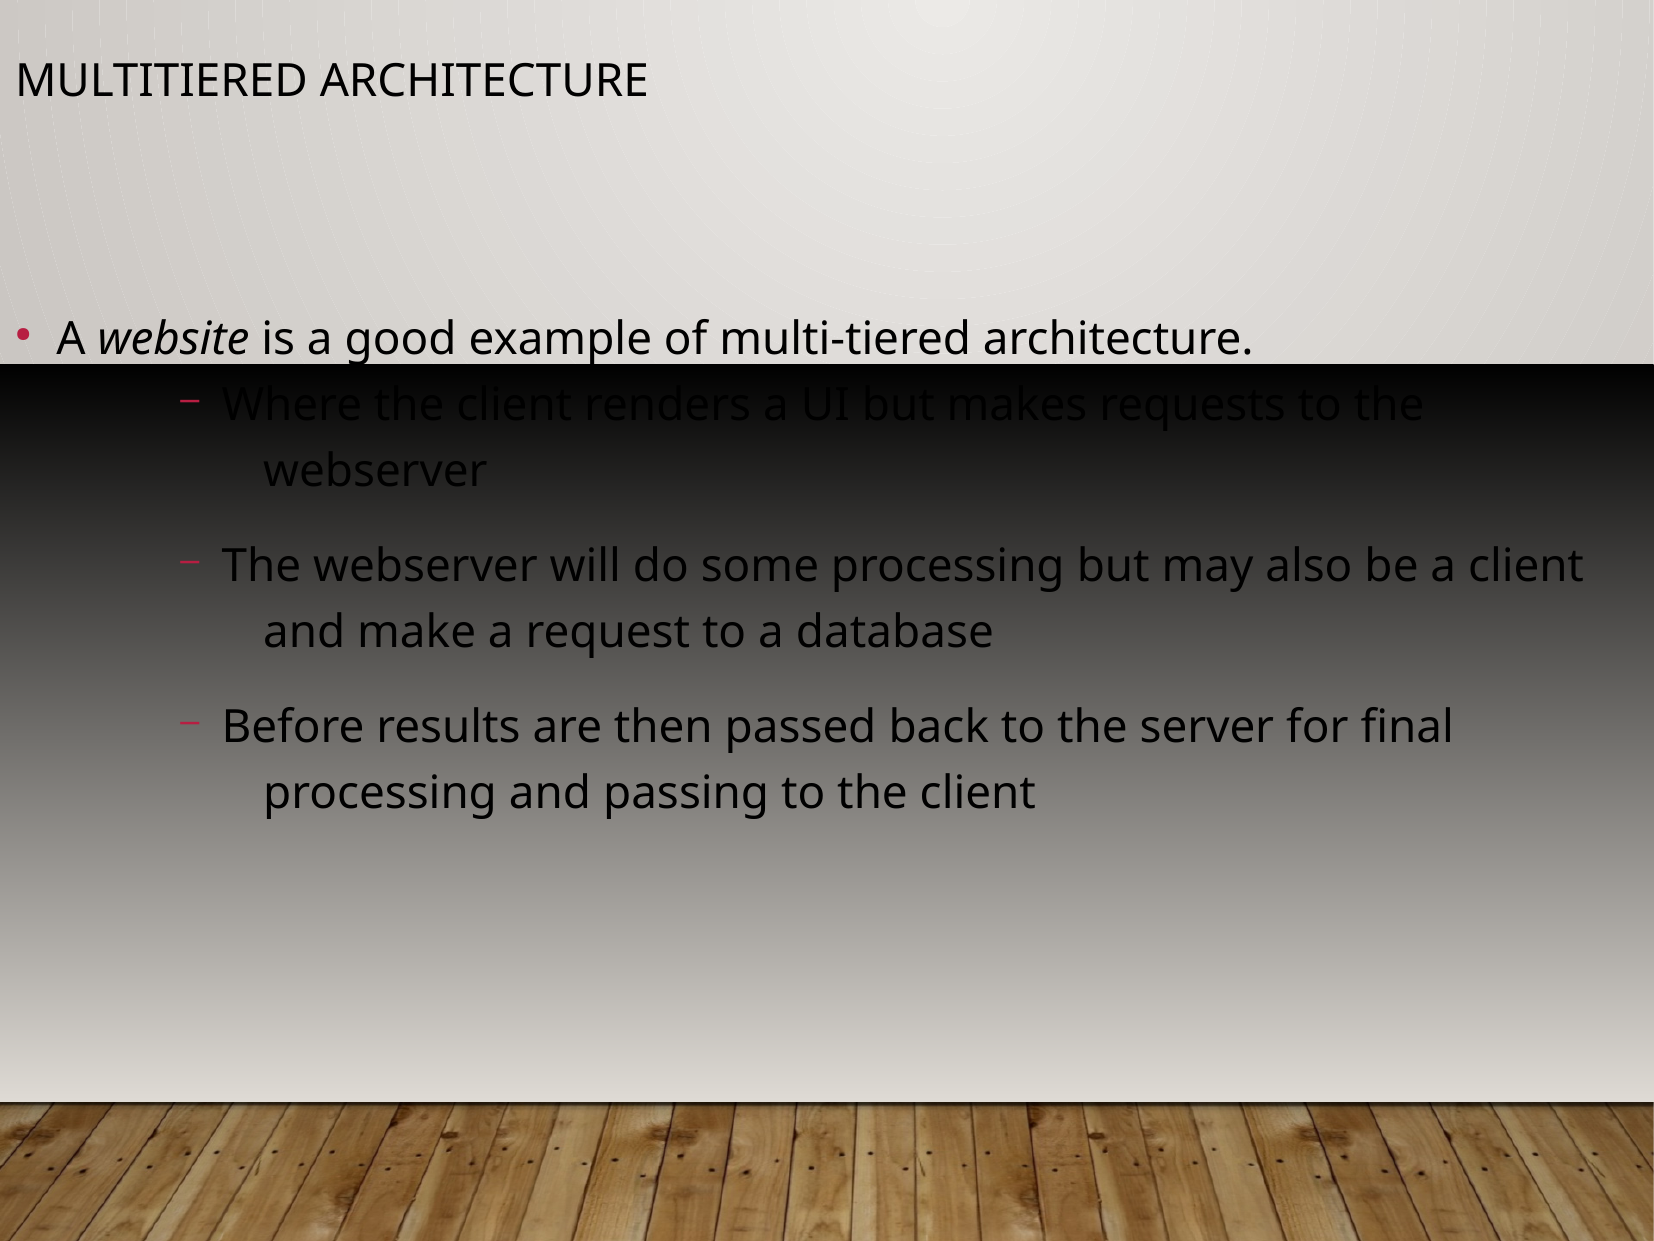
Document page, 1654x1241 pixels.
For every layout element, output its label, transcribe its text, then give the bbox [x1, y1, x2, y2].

title Multitiered Architecture [0, 49, 1654, 257]
list A website is a good example of multi-tiered architecture. Where the client renders a UI but makes requests to the webserver The webserver will do some processing but may also be a client and make a request to a database Before results are then passed back to the server for final processing and passing to the client [0, 290, 1654, 1010]
